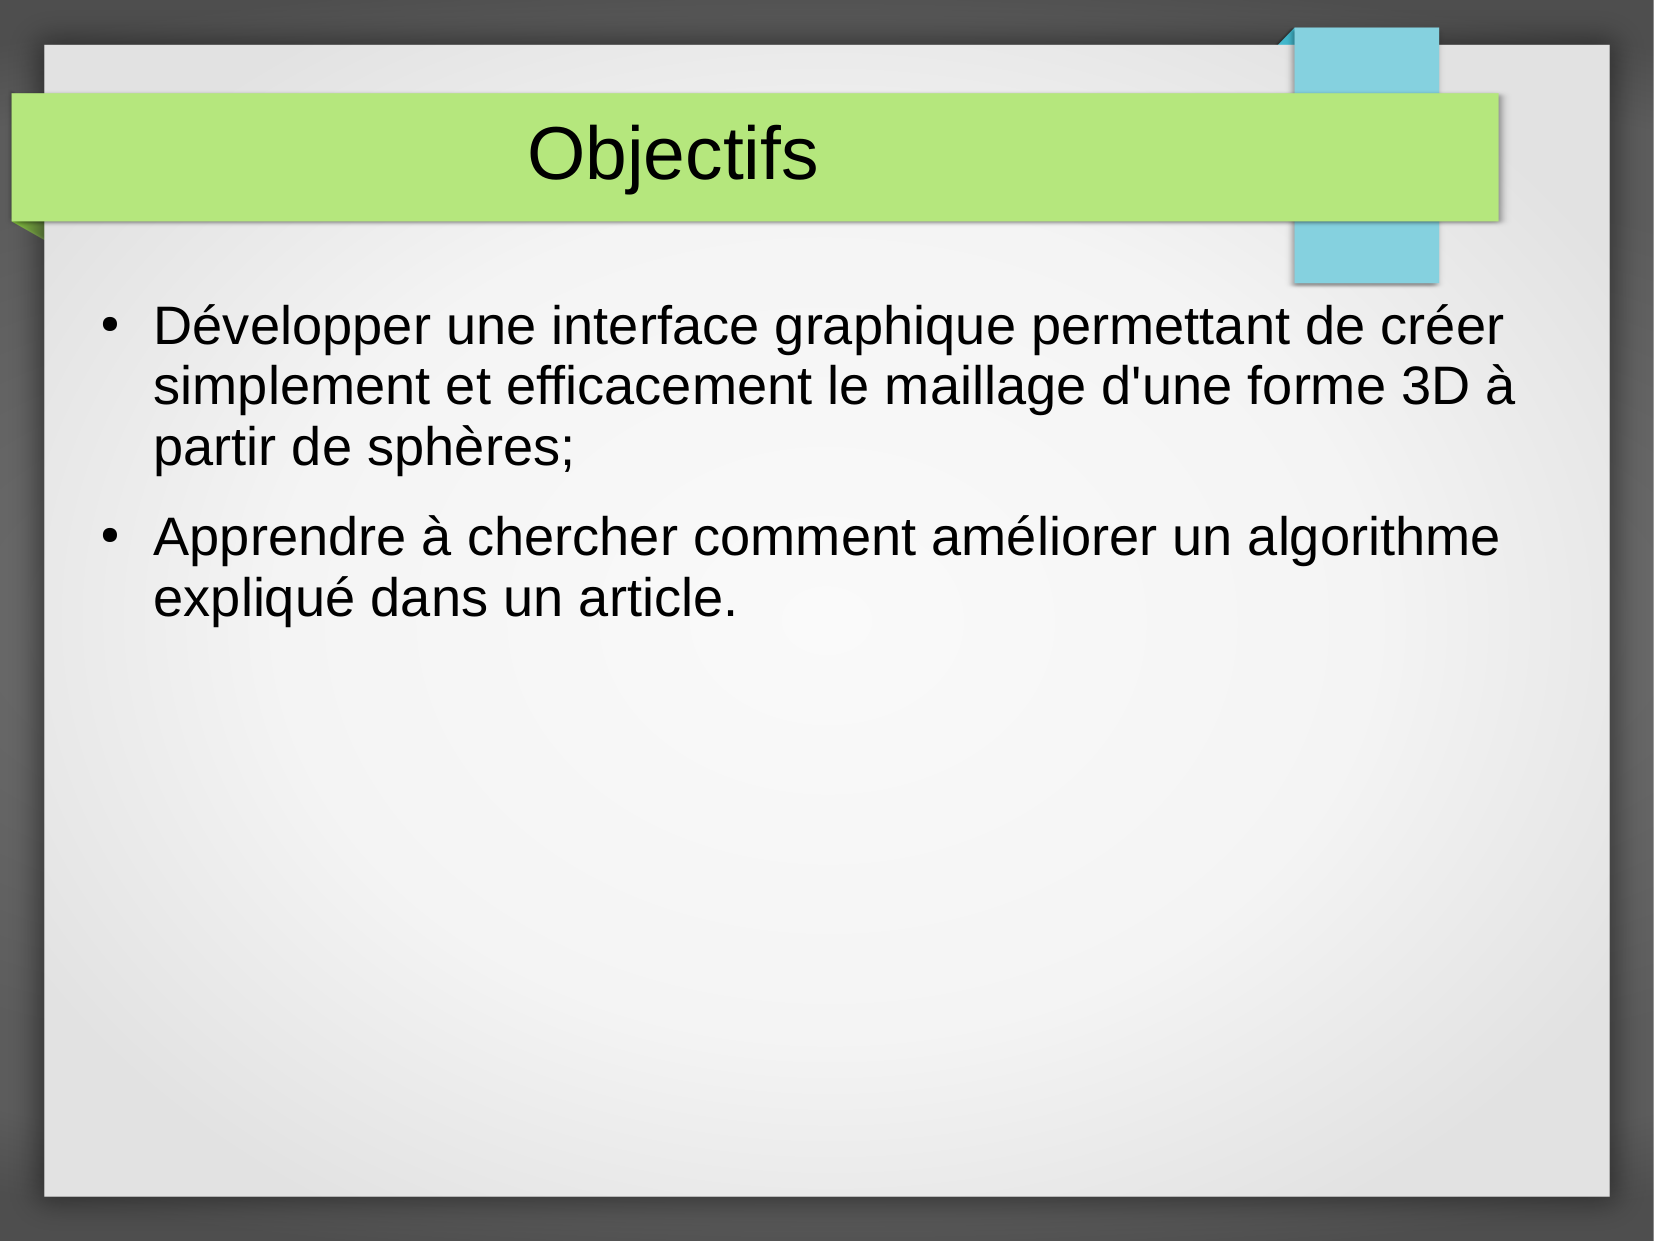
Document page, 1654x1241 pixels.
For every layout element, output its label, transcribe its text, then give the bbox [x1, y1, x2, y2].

title Objectifs [82, 94, 1264, 213]
picture [0, 0, 1654, 1241]
list Développer une interface graphique permettant de créer simplement et efficacement le maillage d'une forme 3D à partir de sphères; Apprendre à chercher comment améliorer un algorithme expliqué dans un article. [82, 295, 1571, 1015]
